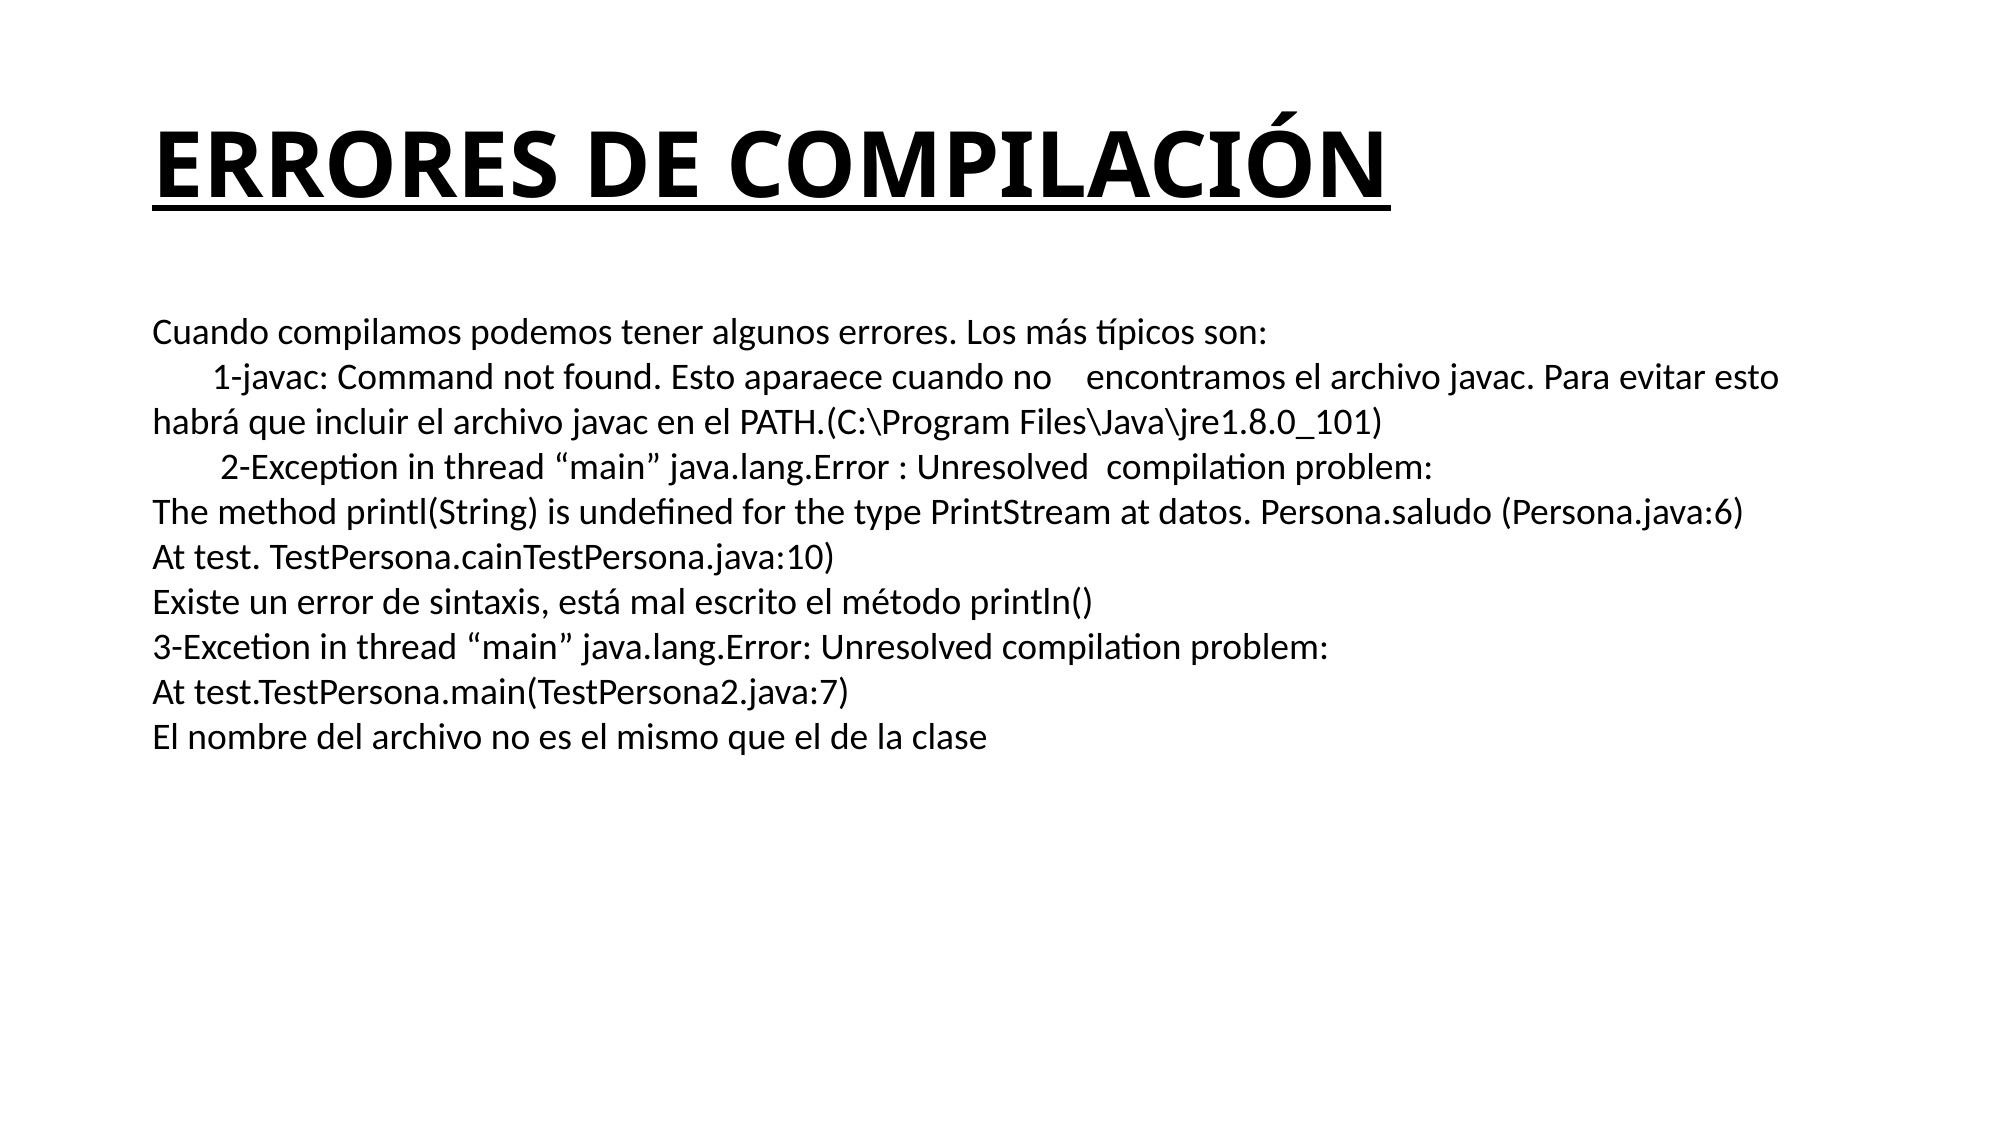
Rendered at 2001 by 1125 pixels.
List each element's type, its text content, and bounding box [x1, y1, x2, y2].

text_box Cuando compilamos podemos tener algunos errores. Los más típicos son: 1-javac: Command not found. Esto aparaece cuando no encontramos el archivo javac. Para evitar esto habrá que incluir el archivo javac en el PATH.(C:\Program Files\Java\jre1.8.0_101) 2-Exception in thread “main” java.lang.Error : Unresolved compilation problem: The method printl(String) is undefined for the type PrintStream at datos. Persona.saludo (Persona.java:6) At test. TestPersona.cainTestPersona.java:10) Existe un error de sintaxis, está mal escrito el método println() 3-Excetion in thread “main” java.lang.Error: Unresolved compilation problem: At test.TestPersona.main(TestPersona2.java:7) El nombre del archivo no es el mismo que el de la clase [137, 299, 1862, 1013]
text_box ERRORES DE COMPILACIÓN [137, 59, 1862, 277]
